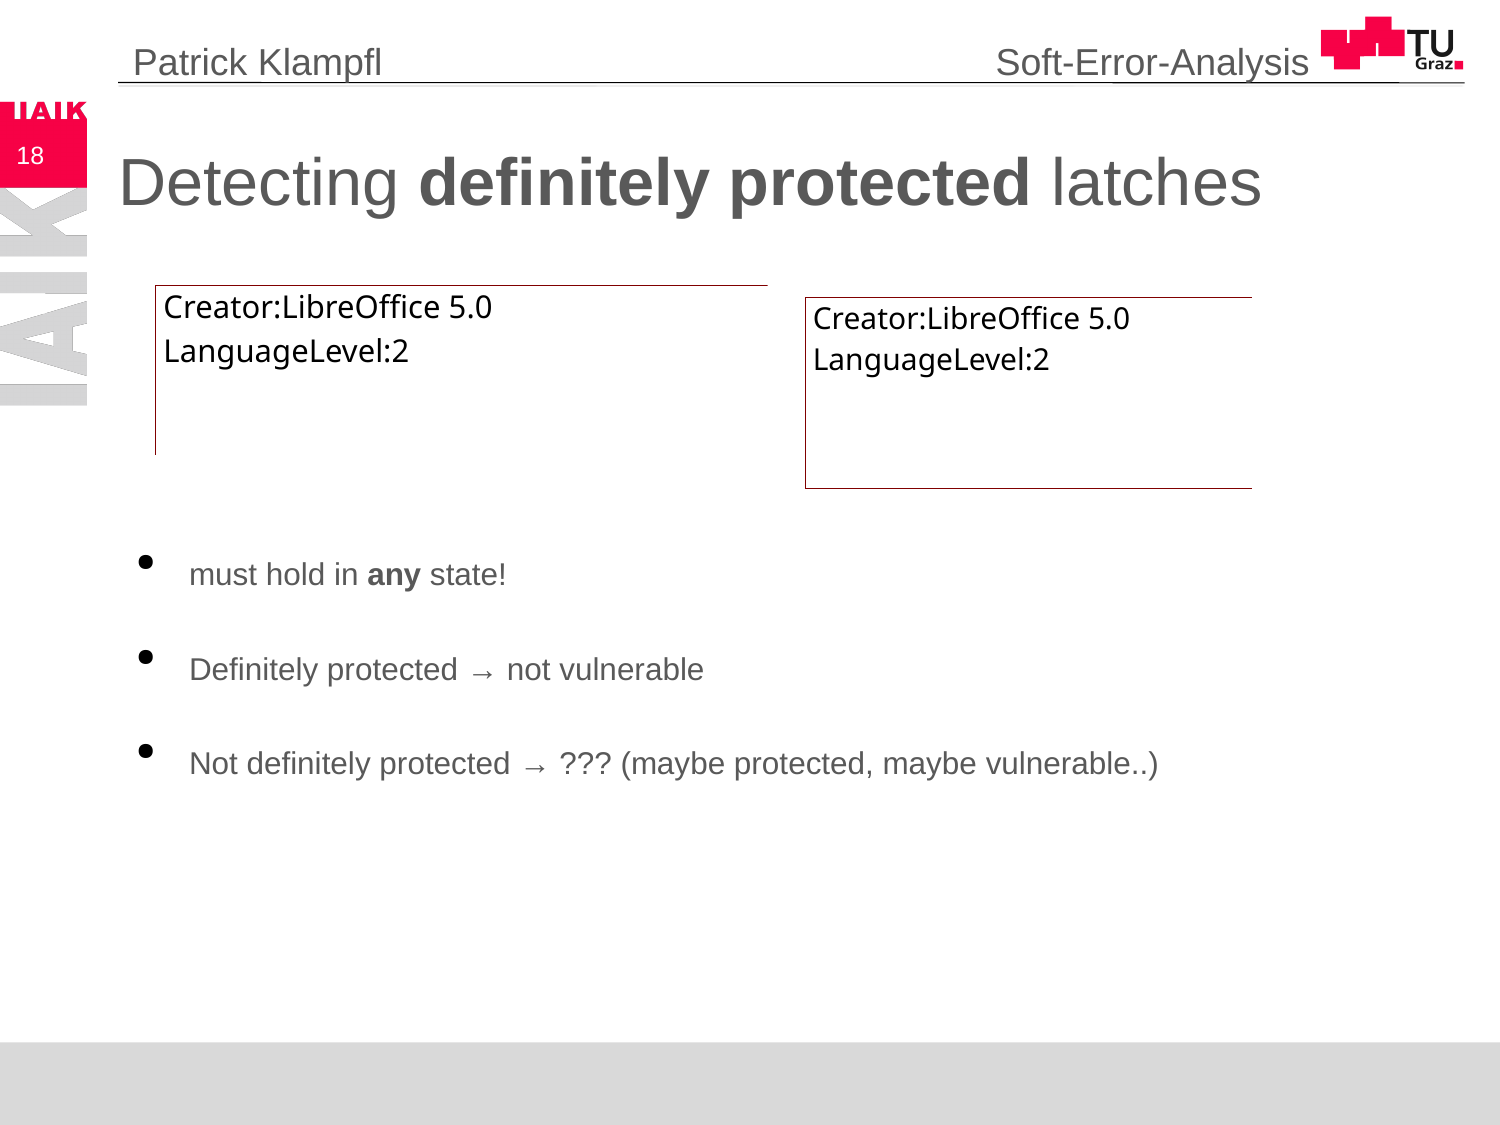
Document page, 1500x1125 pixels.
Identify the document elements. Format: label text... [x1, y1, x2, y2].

picture [803, 295, 1252, 489]
picture [153, 283, 768, 455]
picture [1318, 12, 1466, 73]
picture [0, 1, 87, 406]
slide_number <number> [1, 124, 84, 185]
list must hold in any state! Definitely protected → not vulnerable Not definitely protected → ??? (maybe protected, maybe vulnerable..) [118, 248, 1469, 1038]
title Detecting definitely protected latches [118, 138, 1469, 237]
